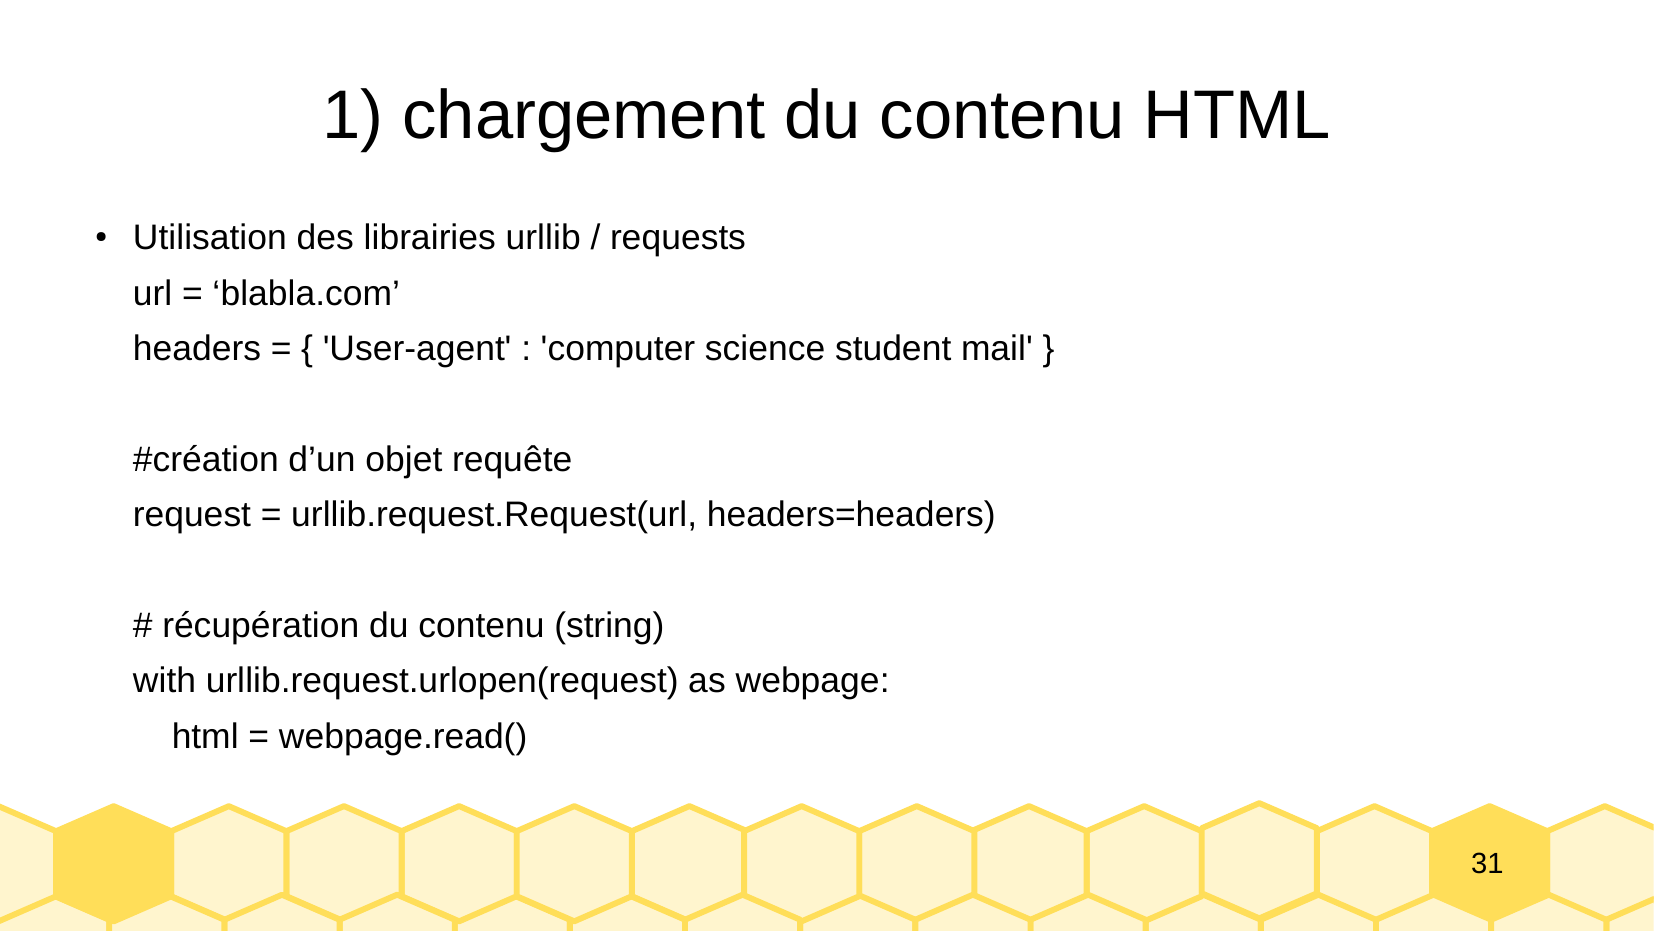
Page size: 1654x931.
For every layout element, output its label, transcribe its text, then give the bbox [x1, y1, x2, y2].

title 1) chargement du contenu HTML [82, 37, 1571, 193]
list Utilisation des librairies urllib / requests url = ‘blabla.com’ headers = { 'User-agent' : 'computer science student mail' } #création d’un objet requête request = urllib.request.Request(url, headers=headers) # récupération du contenu (string) with urllib.request.urlopen(request) as webpage: html = webpage.read() [82, 217, 1571, 758]
